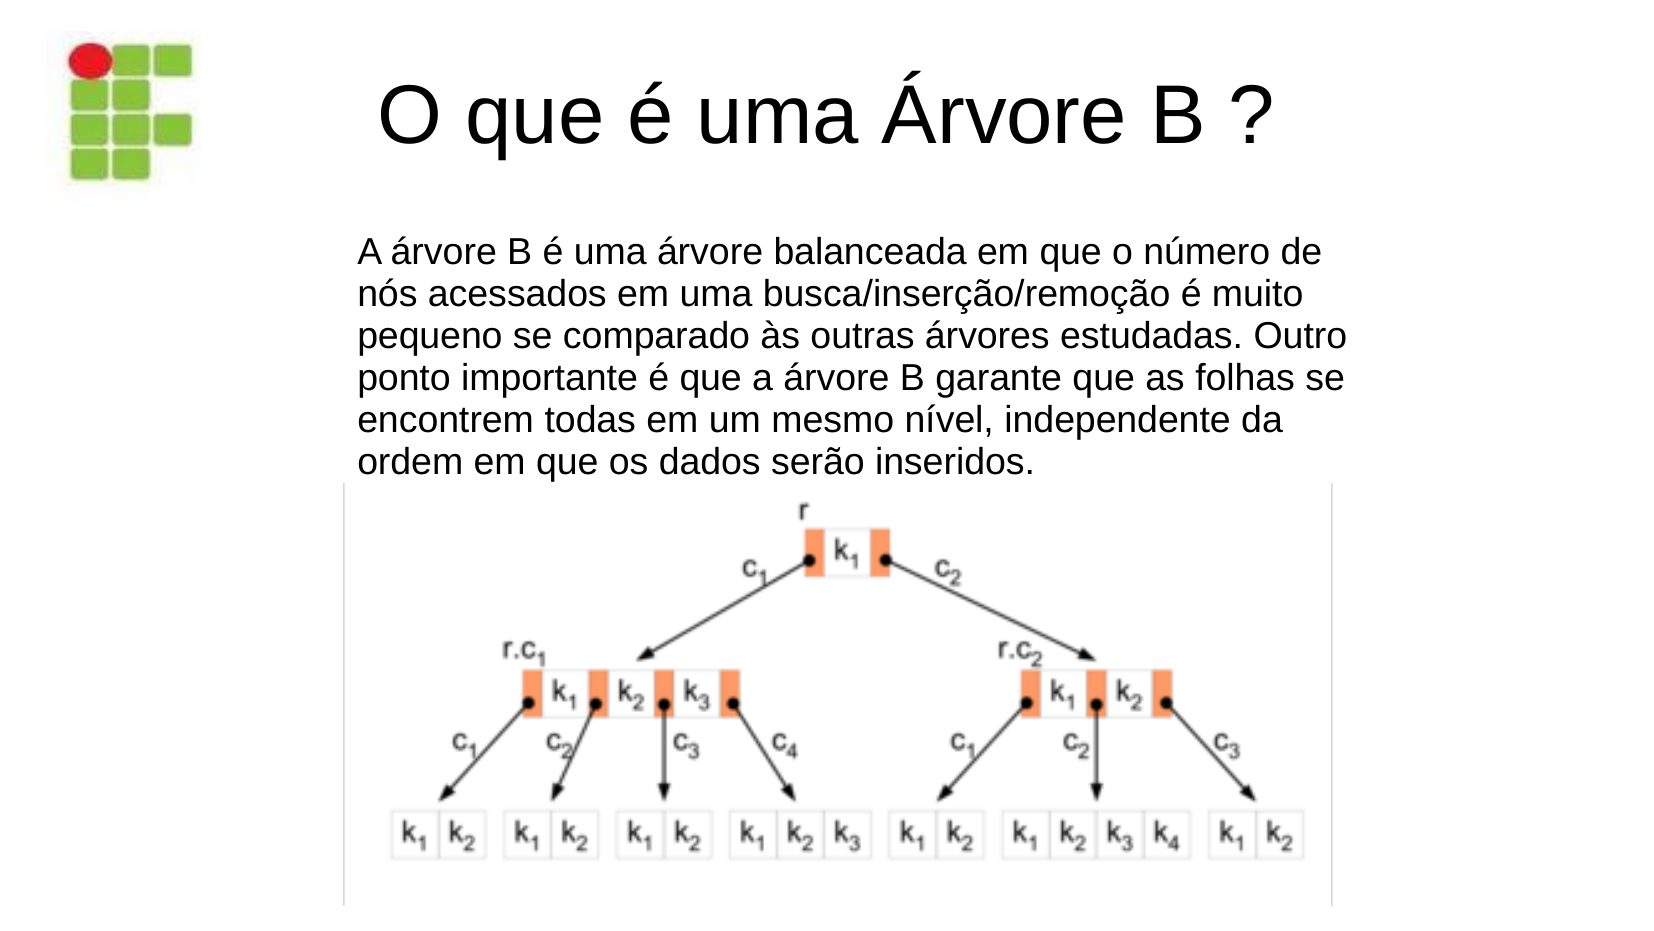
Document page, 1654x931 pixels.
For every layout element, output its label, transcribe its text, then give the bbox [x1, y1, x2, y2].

picture [342, 483, 1335, 906]
title O que é uma Árvore B ? [201, 37, 1571, 193]
text_box A árvore B é uma árvore balanceada em que o número de nós acessados em uma busca/inserção/remoção é muito pequeno se comparado às outras árvores estudadas. Outro ponto importante é que a árvore B garante que as folhas se encontrem todas em um mesmo nível, independente da ordem em que os dados serão inseridos. [342, 222, 1394, 532]
picture [46, 31, 201, 201]
